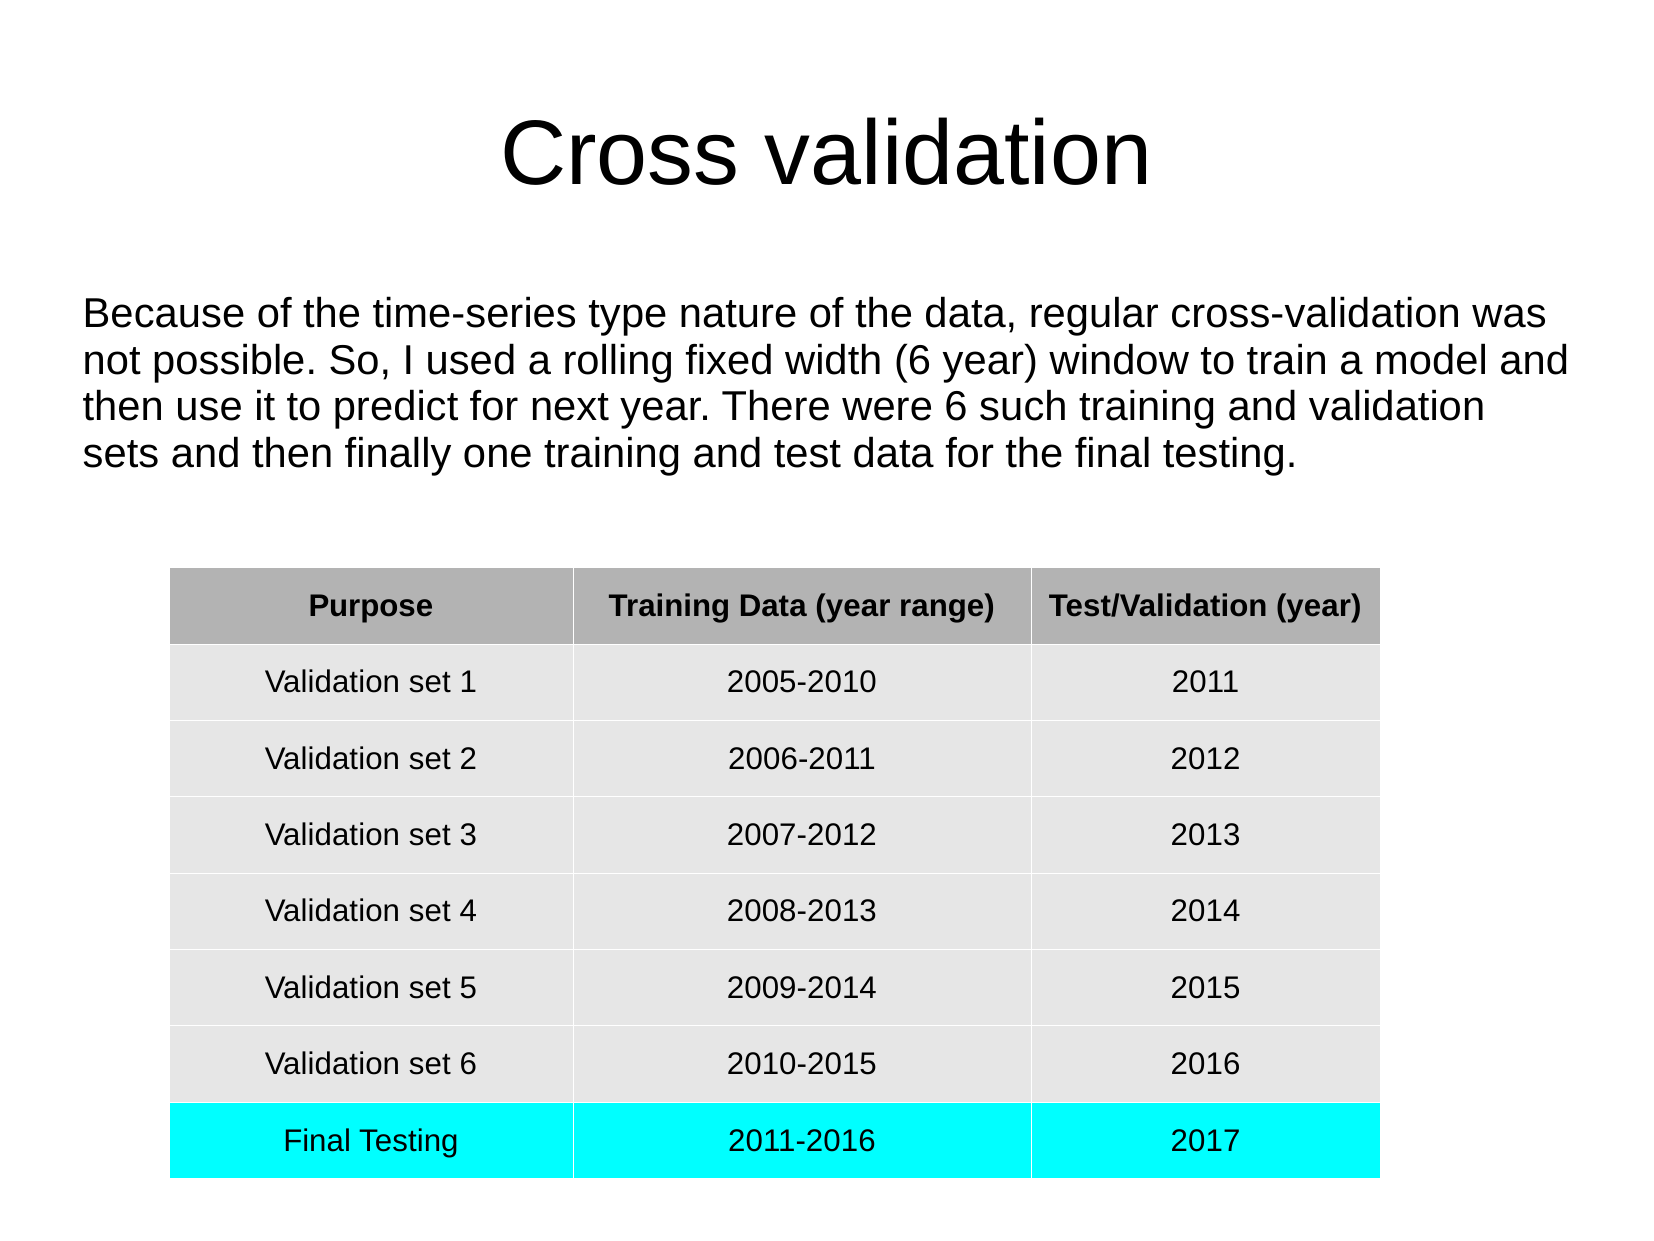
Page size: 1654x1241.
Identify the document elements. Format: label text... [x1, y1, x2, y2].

table_header Test/Validation (year) [1032, 568, 1380, 644]
table_cell 2012 [1032, 721, 1380, 796]
table_cell Validation set 6 [170, 1026, 573, 1102]
table_cell Validation set 5 [170, 950, 573, 1025]
table_cell Validation set 3 [170, 797, 573, 873]
table_cell 2011 [1032, 645, 1380, 720]
table_cell Final Testing [170, 1103, 573, 1178]
table_cell 2014 [1032, 874, 1380, 949]
table_cell 2016 [1032, 1026, 1380, 1102]
table_cell 2007-2012 [574, 797, 1031, 873]
table_cell 2010-2015 [574, 1026, 1031, 1102]
table_cell 2017 [1032, 1103, 1380, 1178]
table_cell 2008-2013 [574, 874, 1031, 949]
table_cell Validation set 4 [170, 874, 573, 949]
title Cross validation [82, 49, 1571, 257]
table_cell Validation set 2 [170, 721, 573, 796]
table_header Purpose [170, 568, 573, 644]
list Because of the time-series type nature of the data, regular cross-validation was not possible. So, I used a rolling fixed width (6 year) window to train a model and then use it to predict for next year. There were 6 such training and validation sets and then finally one training and test data for the final testing. [82, 290, 1571, 511]
table_header Training Data (year range) [574, 568, 1031, 644]
table_cell 2005-2010 [574, 645, 1031, 720]
table_cell 2011-2016 [574, 1103, 1031, 1178]
table_cell 2013 [1032, 797, 1380, 873]
table_cell 2006-2011 [574, 721, 1031, 796]
table_cell Validation set 1 [170, 645, 573, 720]
table_cell 2015 [1032, 950, 1380, 1025]
table_cell 2009-2014 [574, 950, 1031, 1025]
